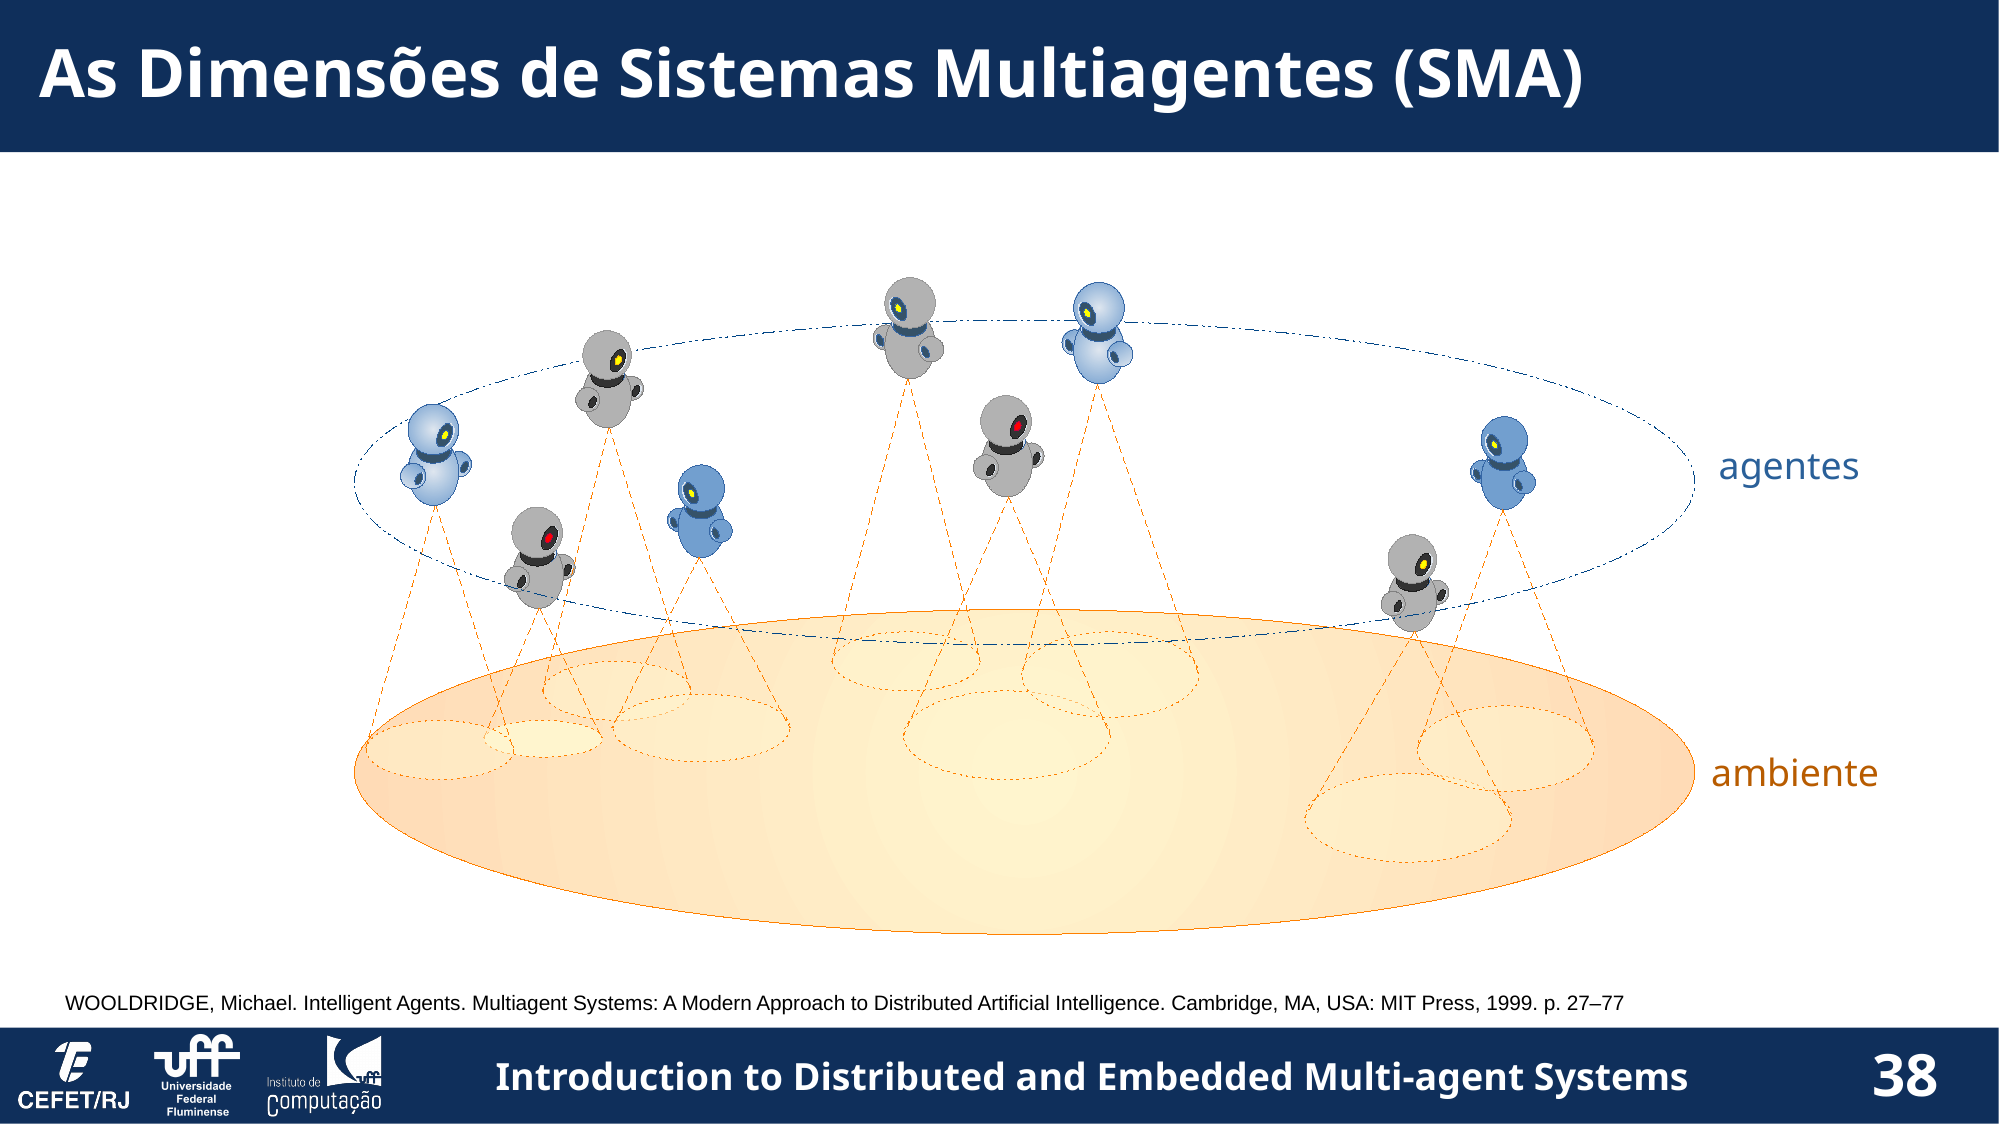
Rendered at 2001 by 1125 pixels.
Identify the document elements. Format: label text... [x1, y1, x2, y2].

text_box [504, 507, 576, 609]
text_box [973, 395, 1045, 497]
text_box ambiente [1618, 741, 1973, 802]
text_box [873, 277, 944, 379]
text_box [1470, 416, 1536, 510]
picture [18, 1021, 129, 1125]
picture [265, 1033, 383, 1117]
text_box agentes [1612, 434, 1967, 495]
text_box [1381, 534, 1449, 632]
text_box [575, 330, 644, 428]
text_box As Dimensões de Sistemas Multiagentes (SMA) [25, 23, 1999, 119]
picture [153, 1033, 241, 1121]
text_box [1061, 282, 1133, 384]
text_box [354, 609, 1684, 935]
text_box [667, 464, 733, 558]
text_box [400, 404, 472, 506]
text_box WOOLDRIDGE, Michael. Intelligent Agents. Multiagent Systems: A Modern Approach to Distributed Artificial Intelligence. Cambridge, MA, USA: MIT Press, 1999. p. 27–77 [50, 982, 1969, 1023]
